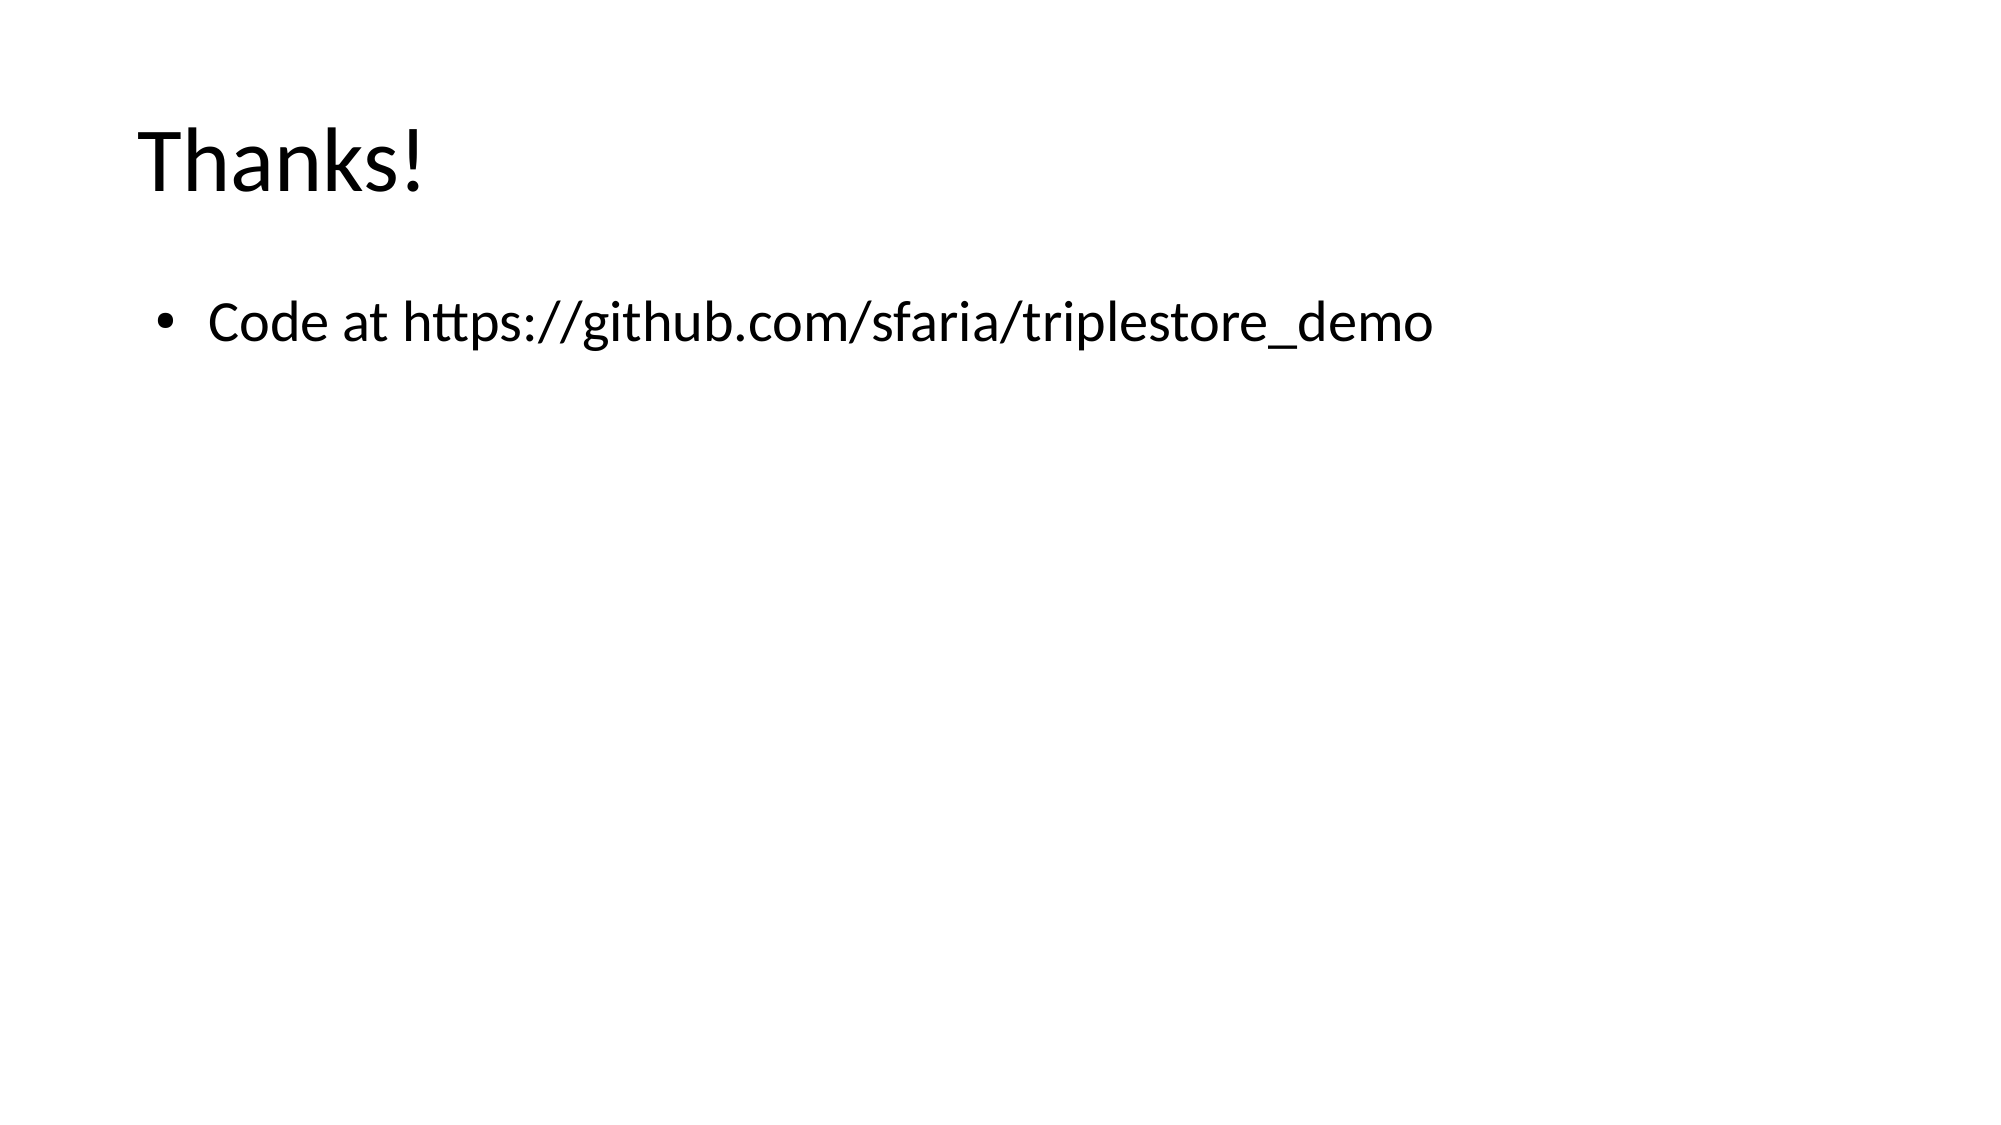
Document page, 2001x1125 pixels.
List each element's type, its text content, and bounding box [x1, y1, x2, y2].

title Thanks! [137, 59, 1863, 278]
list Code at https://github.com/sfaria/triplestore_demo [137, 299, 1846, 1014]
